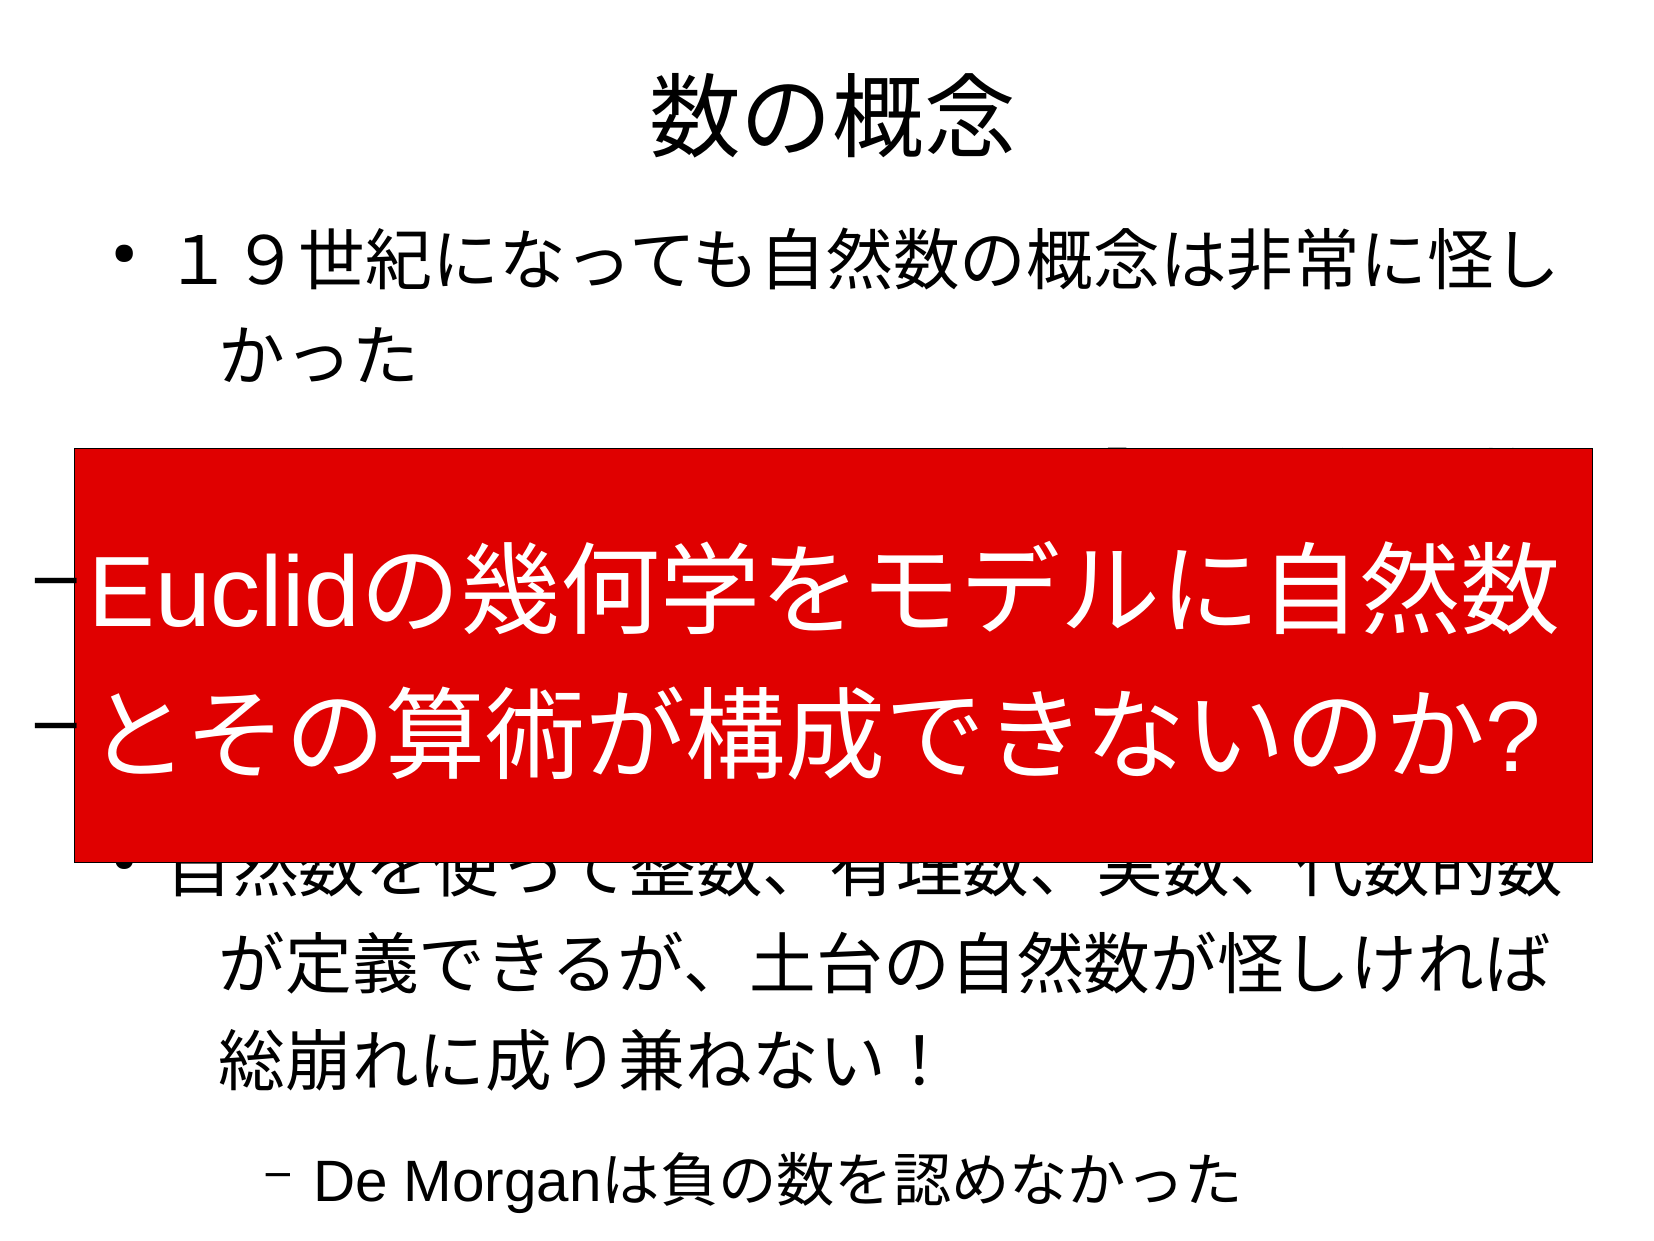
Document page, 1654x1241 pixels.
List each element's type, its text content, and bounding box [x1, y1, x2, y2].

list １９世紀になっても自然数の概念は非常に怪しかった 紙の上の記号と看做す粗野な「形式主義」→雑である 「心理主義」→私の心の”１”と貴方の”１”は同値？ 自然数を使って整数、有理数、実数、代数的数が定義できるが、土台の自然数が怪しければ総崩れに成り兼ねない！ De Morganは負の数を認めなかった Kronecker: 自然数は神様がお創りになった。その他の数は人間の仕業 Cantorの集合論から得られる異様な事に対処し切れない！ [76, 863, 1565, 1240]
title 数の概念 [88, 14, 1577, 207]
text_box Euclidの幾何学をモデルに自然数 とその算術が構成できないのか? [74, 448, 1593, 863]
list １９世紀になっても自然数の概念は非常に怪しかった 紙の上の記号と看做す粗野な「形式主義」→雑である 「心理主義」→私の心の”１”と貴方の”１”は同値？ 自然数を使って整数、有理数、実数、代数的数が定義できるが、土台の自然数が怪しければ総崩れに成り兼ねない！ De Morganは負の数を認めなかった Kronecker: 自然数は神様がお創りになった。その他の数は人間の仕業 Cantorの集合論から得られる異様な事に対処し切れない！ [76, 206, 1565, 448]
